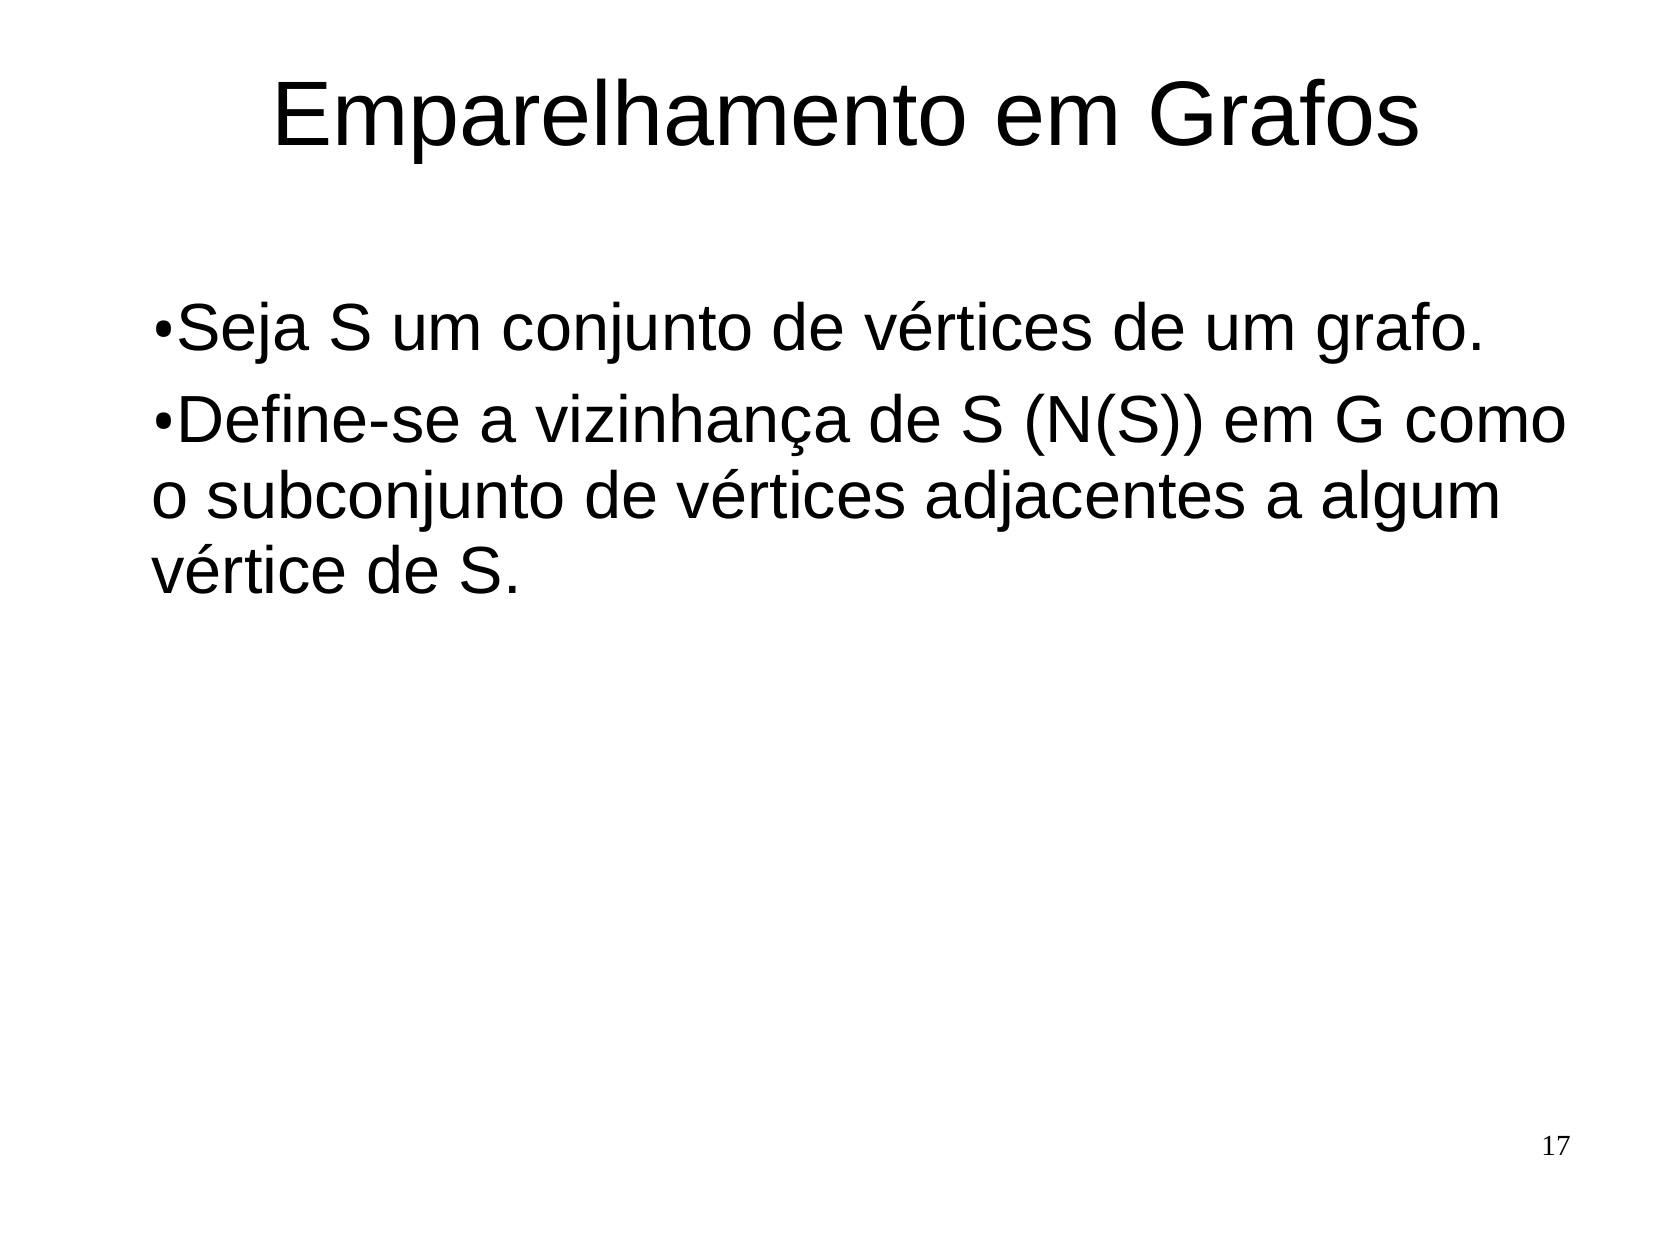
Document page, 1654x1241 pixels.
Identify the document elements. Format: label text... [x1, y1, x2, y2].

title Emparelhamento em Grafos [261, 0, 1433, 228]
list Seja S um conjunto de vértices de um grafo. Define-se a vizinhança de S (N(S)) em G como o subconjunto de vértices adjacentes a algum vértice de S. [151, 289, 1599, 1004]
